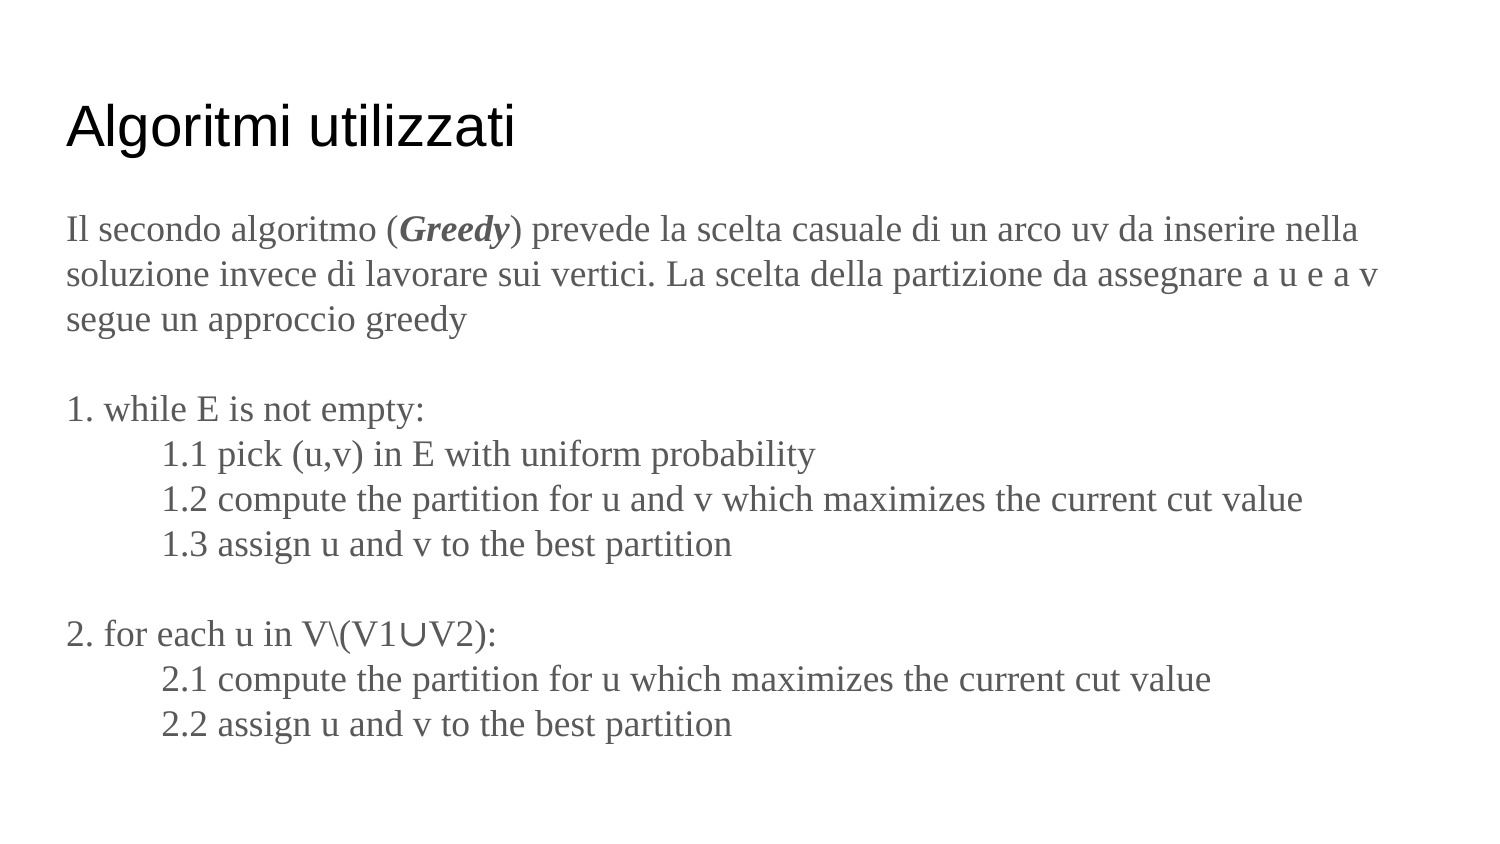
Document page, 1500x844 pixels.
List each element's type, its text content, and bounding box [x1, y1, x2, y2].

list Il secondo algoritmo (Greedy) prevede la scelta casuale di un arco uv da inserire nella soluzione invece di lavorare sui vertici. La scelta della partizione da assegnare a u e a v segue un approccio greedy 1. while E is not empty: 1.1 pick (u,v) in E with uniform probability 1.2 compute the partition for u and v which maximizes the current cut value 1.3 assign u and v to the best partition 2. for each u in V\(V1∪V2): 2.1 compute the partition for u which maximizes the current cut value 2.2 assign u and v to the best partition [51, 189, 1449, 750]
title Algoritmi utilizzati [51, 72, 1449, 167]
